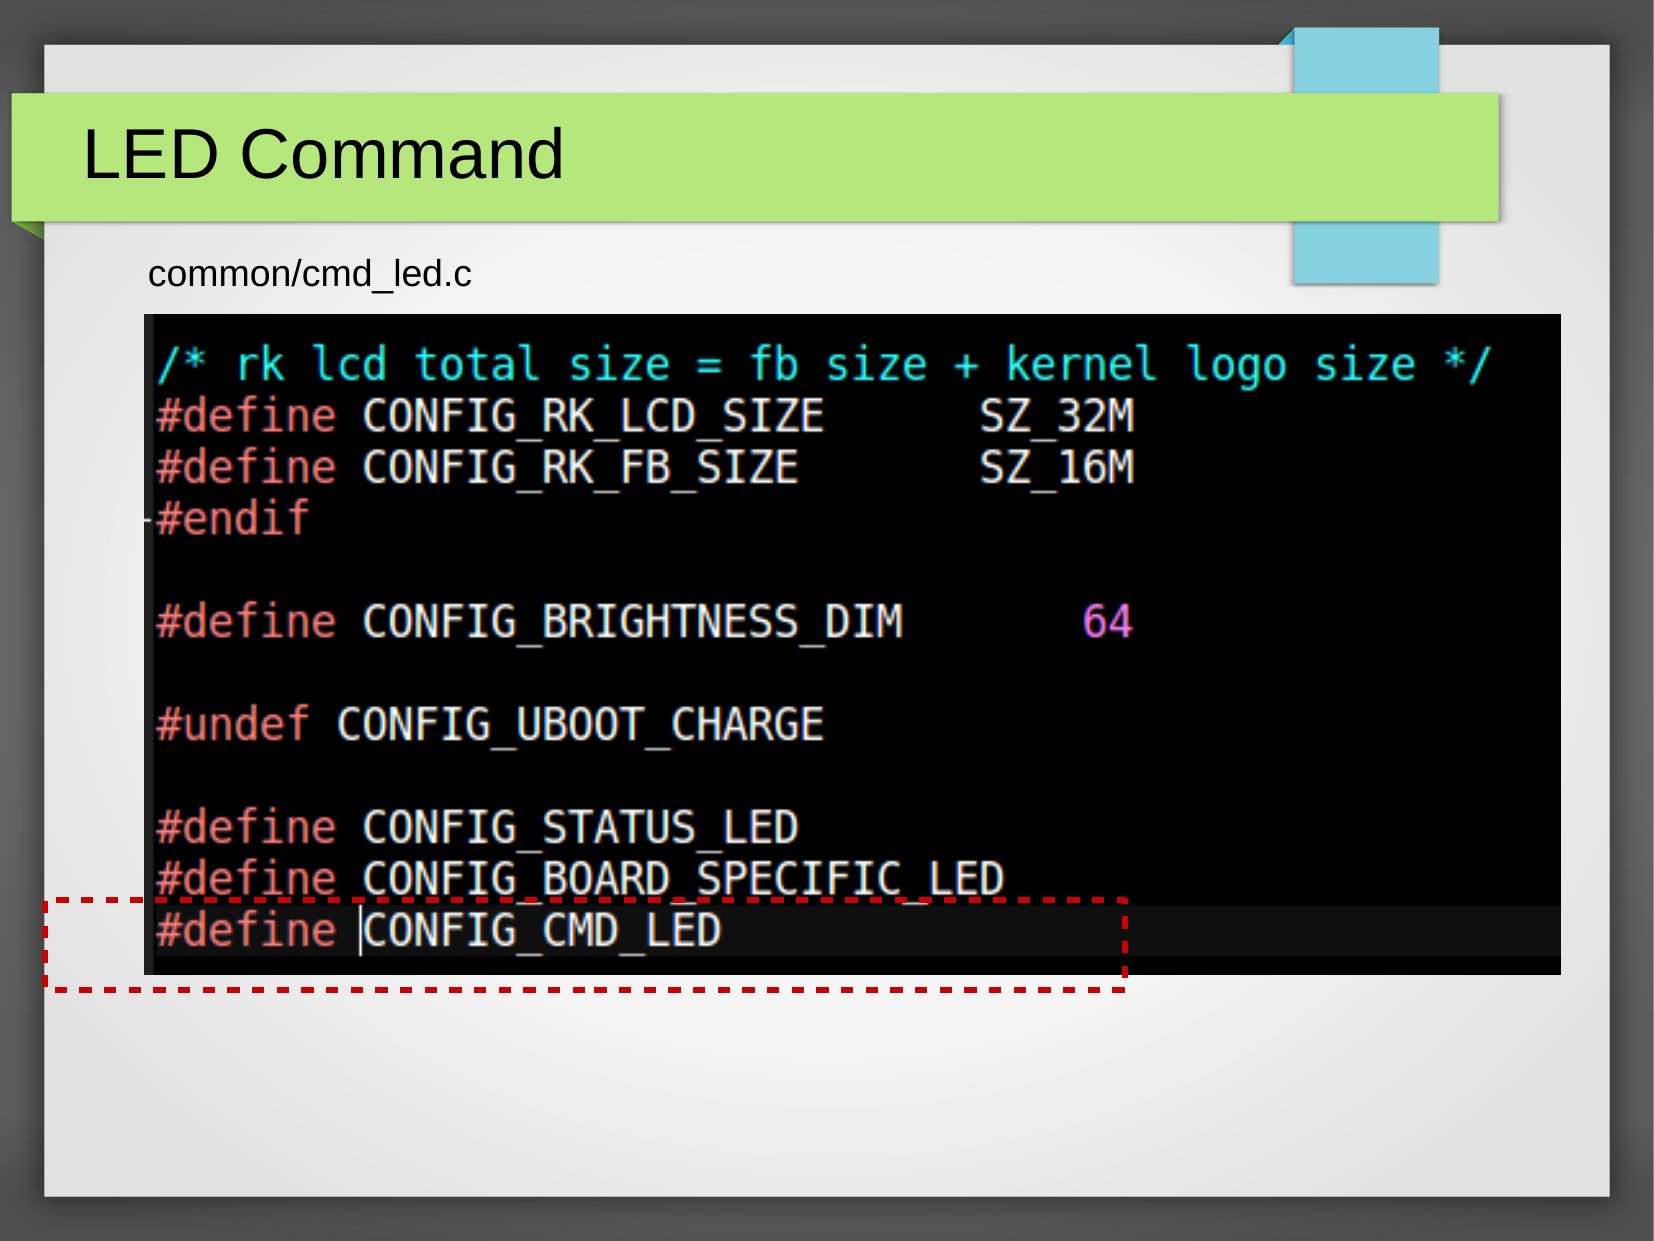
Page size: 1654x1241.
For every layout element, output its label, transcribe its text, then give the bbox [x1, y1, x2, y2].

title LED Command [82, 94, 1264, 213]
picture [0, 0, 1654, 1241]
text_box common/cmd_led.c [133, 244, 824, 302]
